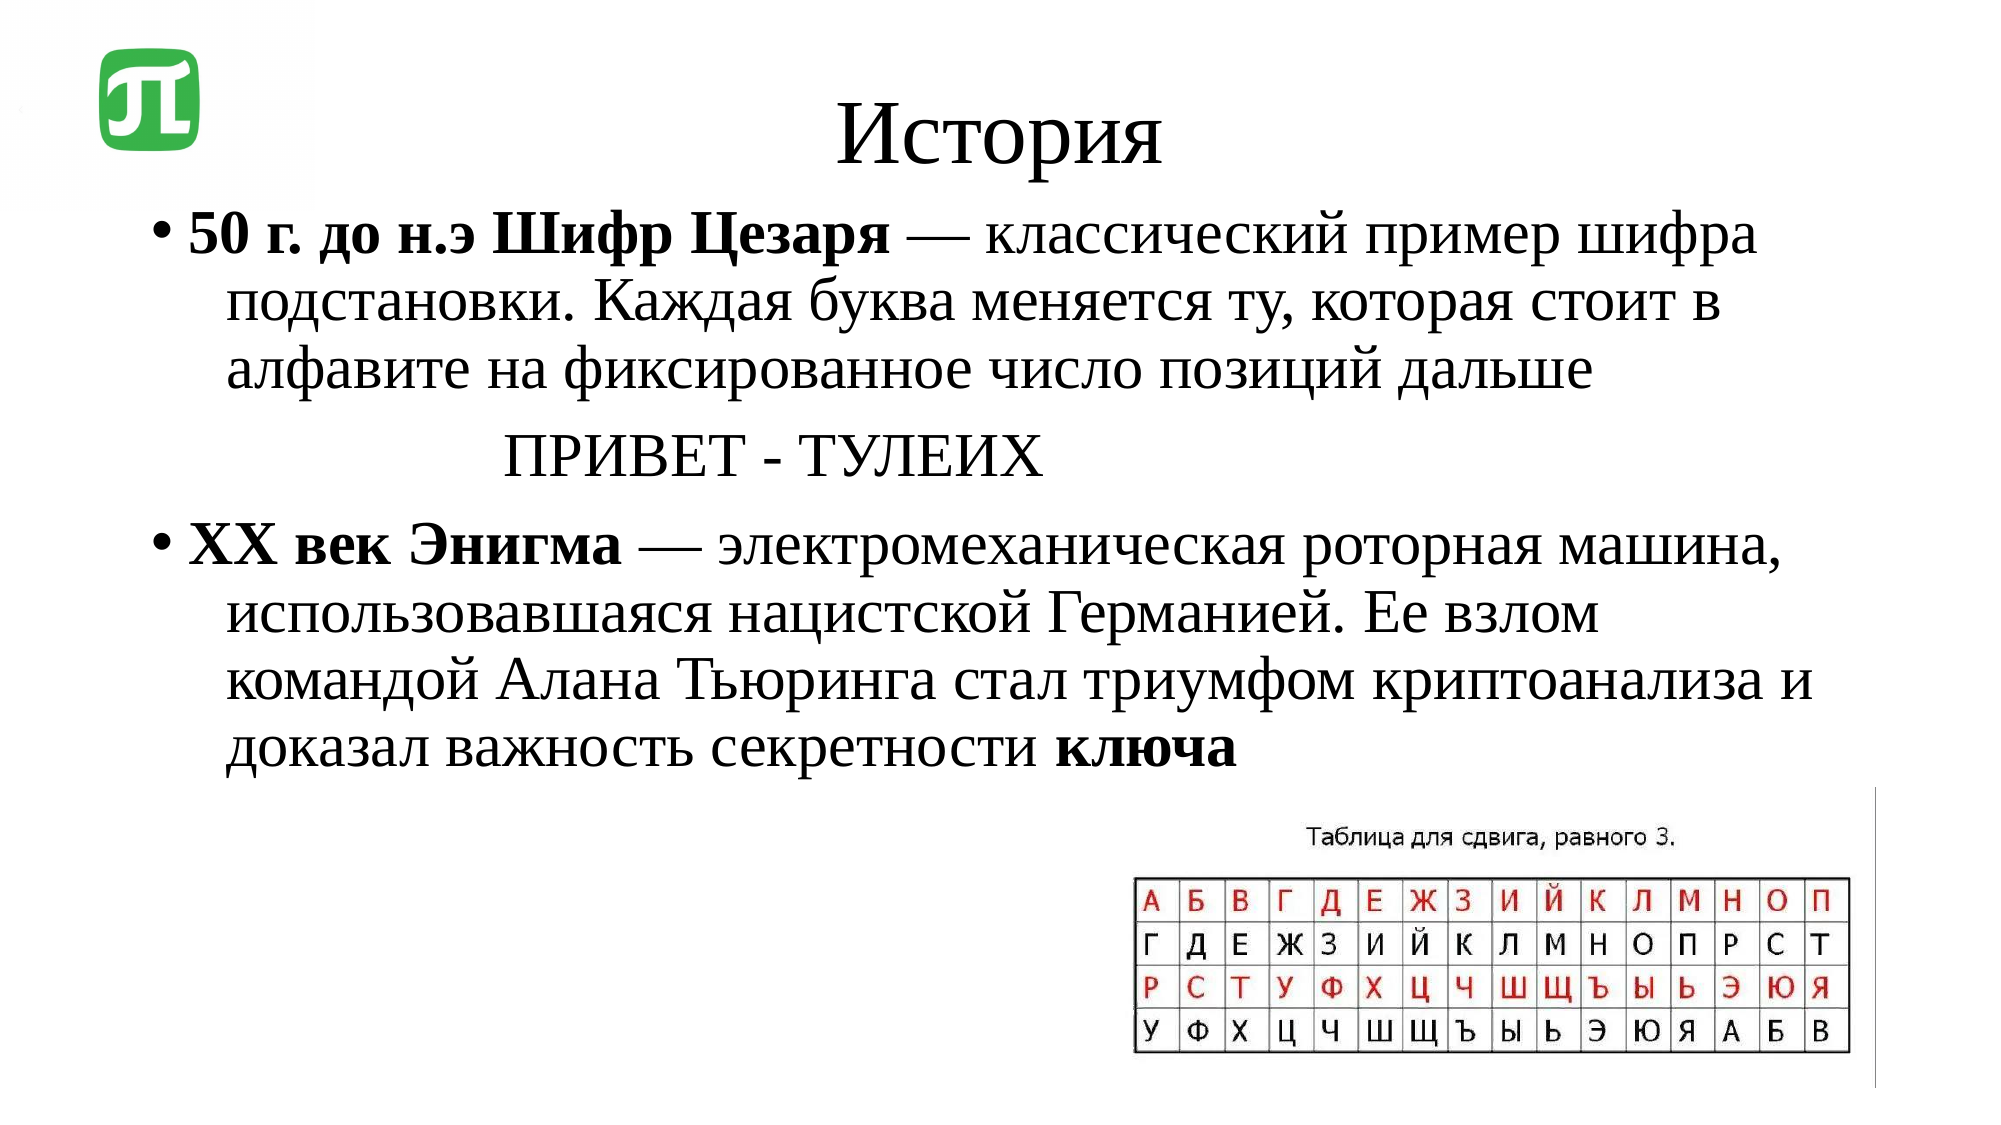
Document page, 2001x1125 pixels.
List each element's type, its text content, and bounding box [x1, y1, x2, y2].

picture [0, 0, 315, 211]
list 50 г. до н.э Шифр Цезаря — классический пример шифра подстановки. Каждая буква меняется ту, которая стоит в алфавите на фиксированное число позиций дальше ПРИВЕТ - ТУЛЕИХ ХХ век Энигма — электромеханическая роторная машина, использовавшаяся нацистской Германией. Ее взлом командой Алана Тьюринга стал триумфом криптоанализа и доказал важность секретности ключа [136, 191, 1838, 863]
title История [315, 24, 1863, 243]
picture [1118, 787, 1876, 1088]
